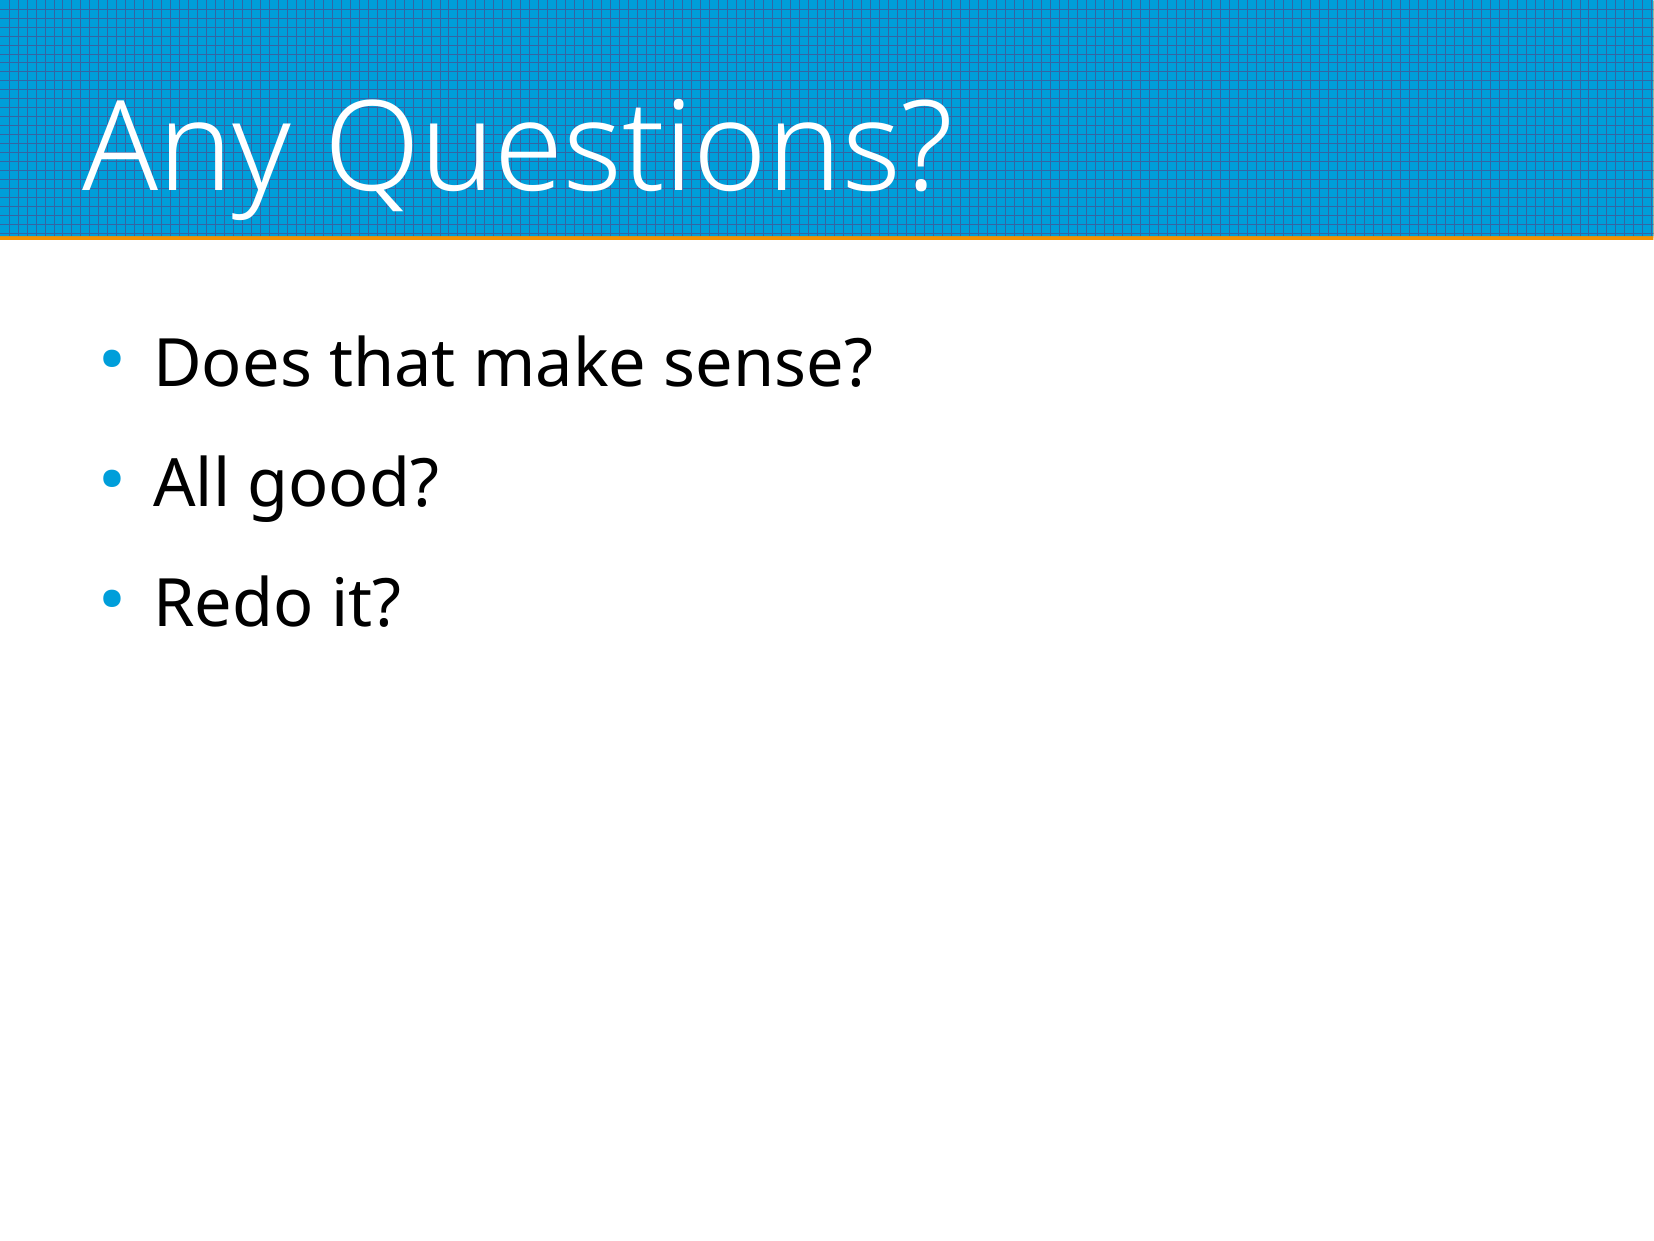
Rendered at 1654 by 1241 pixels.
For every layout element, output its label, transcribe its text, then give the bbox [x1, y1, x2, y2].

title Any Questions? [82, 19, 1571, 227]
list Does that make sense? All good? Redo it? [82, 314, 1563, 1081]
